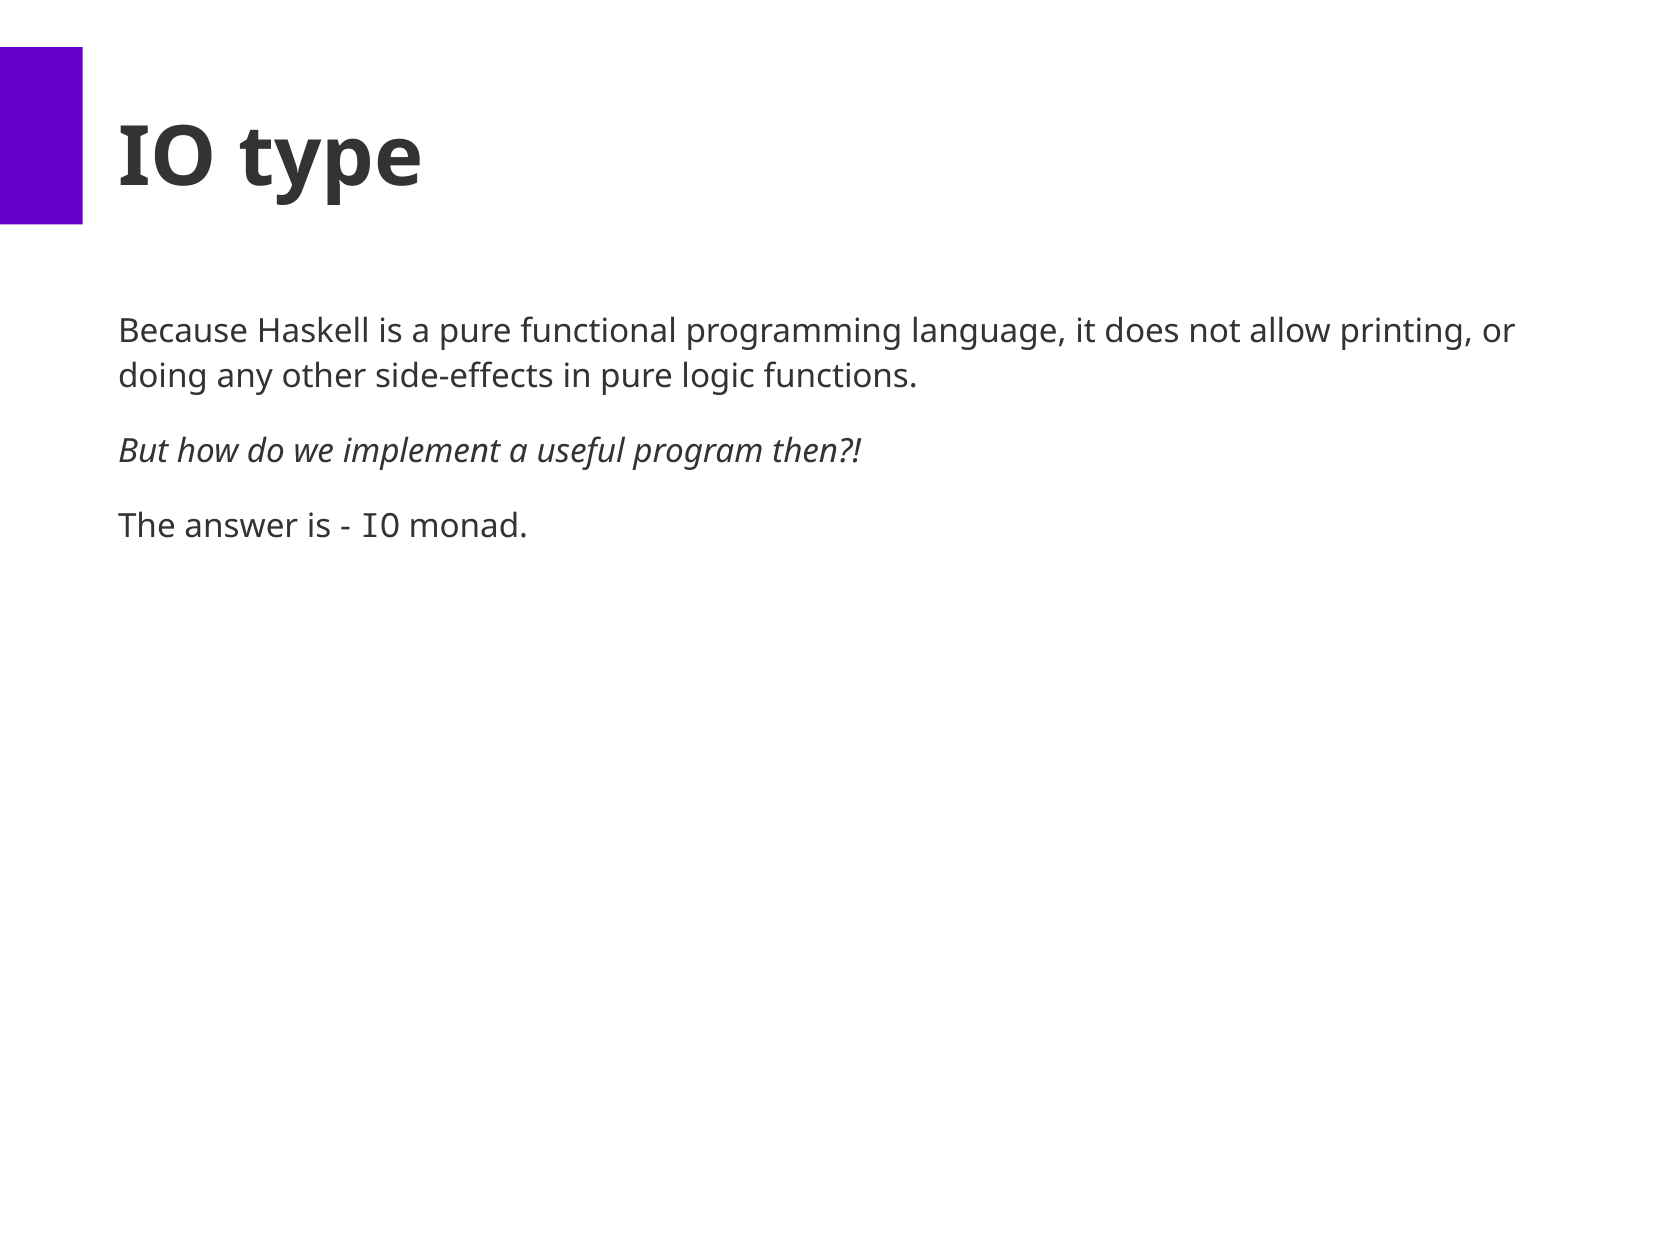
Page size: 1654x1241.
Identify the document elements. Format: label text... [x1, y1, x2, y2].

list Because Haskell is a pure functional programming language, it does not allow printing, or doing any other side-effects in pure logic functions. But how do we implement a useful program then?! The answer is - IO monad. [118, 307, 1536, 1074]
title IO type [118, 49, 1571, 257]
